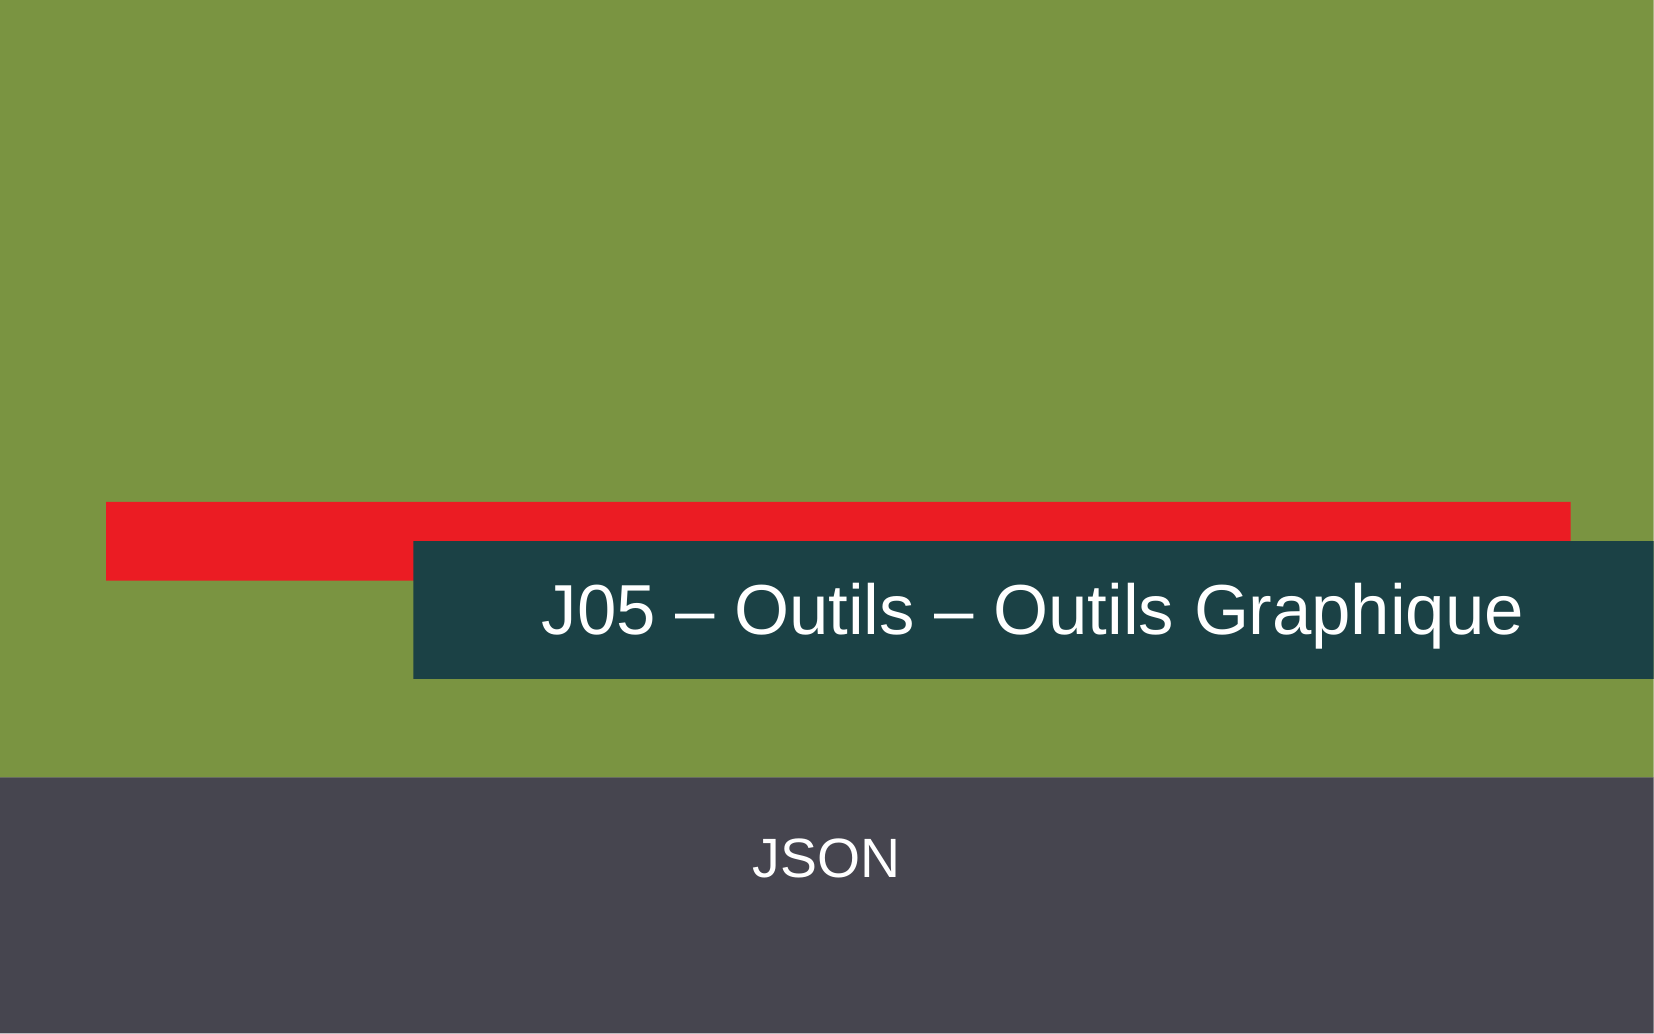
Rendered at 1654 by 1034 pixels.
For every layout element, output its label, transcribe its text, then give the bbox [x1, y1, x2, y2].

title J05 – Outils – Outils Graphique [413, 541, 1654, 680]
list JSON [82, 826, 1571, 975]
